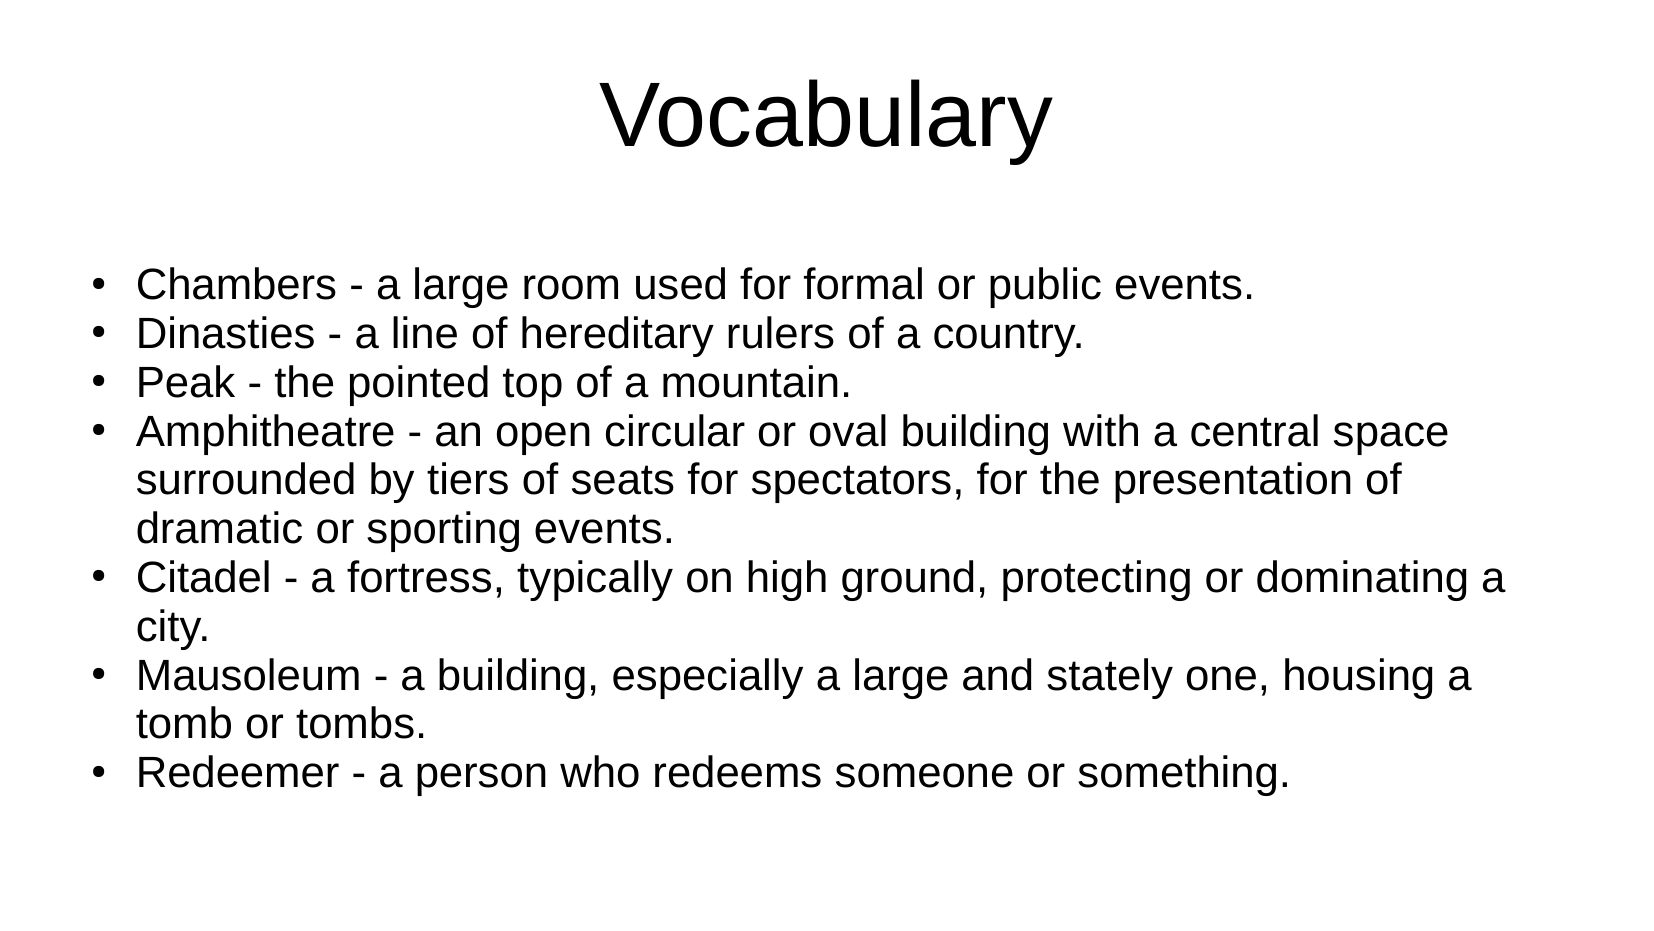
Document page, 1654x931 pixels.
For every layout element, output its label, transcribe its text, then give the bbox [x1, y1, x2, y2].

list Chambers - a large room used for formal or public events. Dinasties - a line of hereditary rulers of a country. Peak - the pointed top of a mountain. Amphitheatre - an open circular or oval building with a central space surrounded by tiers of seats for spectators, for the presentation of dramatic or sporting events. Citadel - a fortress, typically on high ground, protecting or dominating a city. Mausoleum - a building, especially a large and stately one, housing a tomb or tombs. Redeemer - a person who redeems someone or something. [76, 260, 1554, 800]
title Vocabulary [82, 37, 1571, 193]
